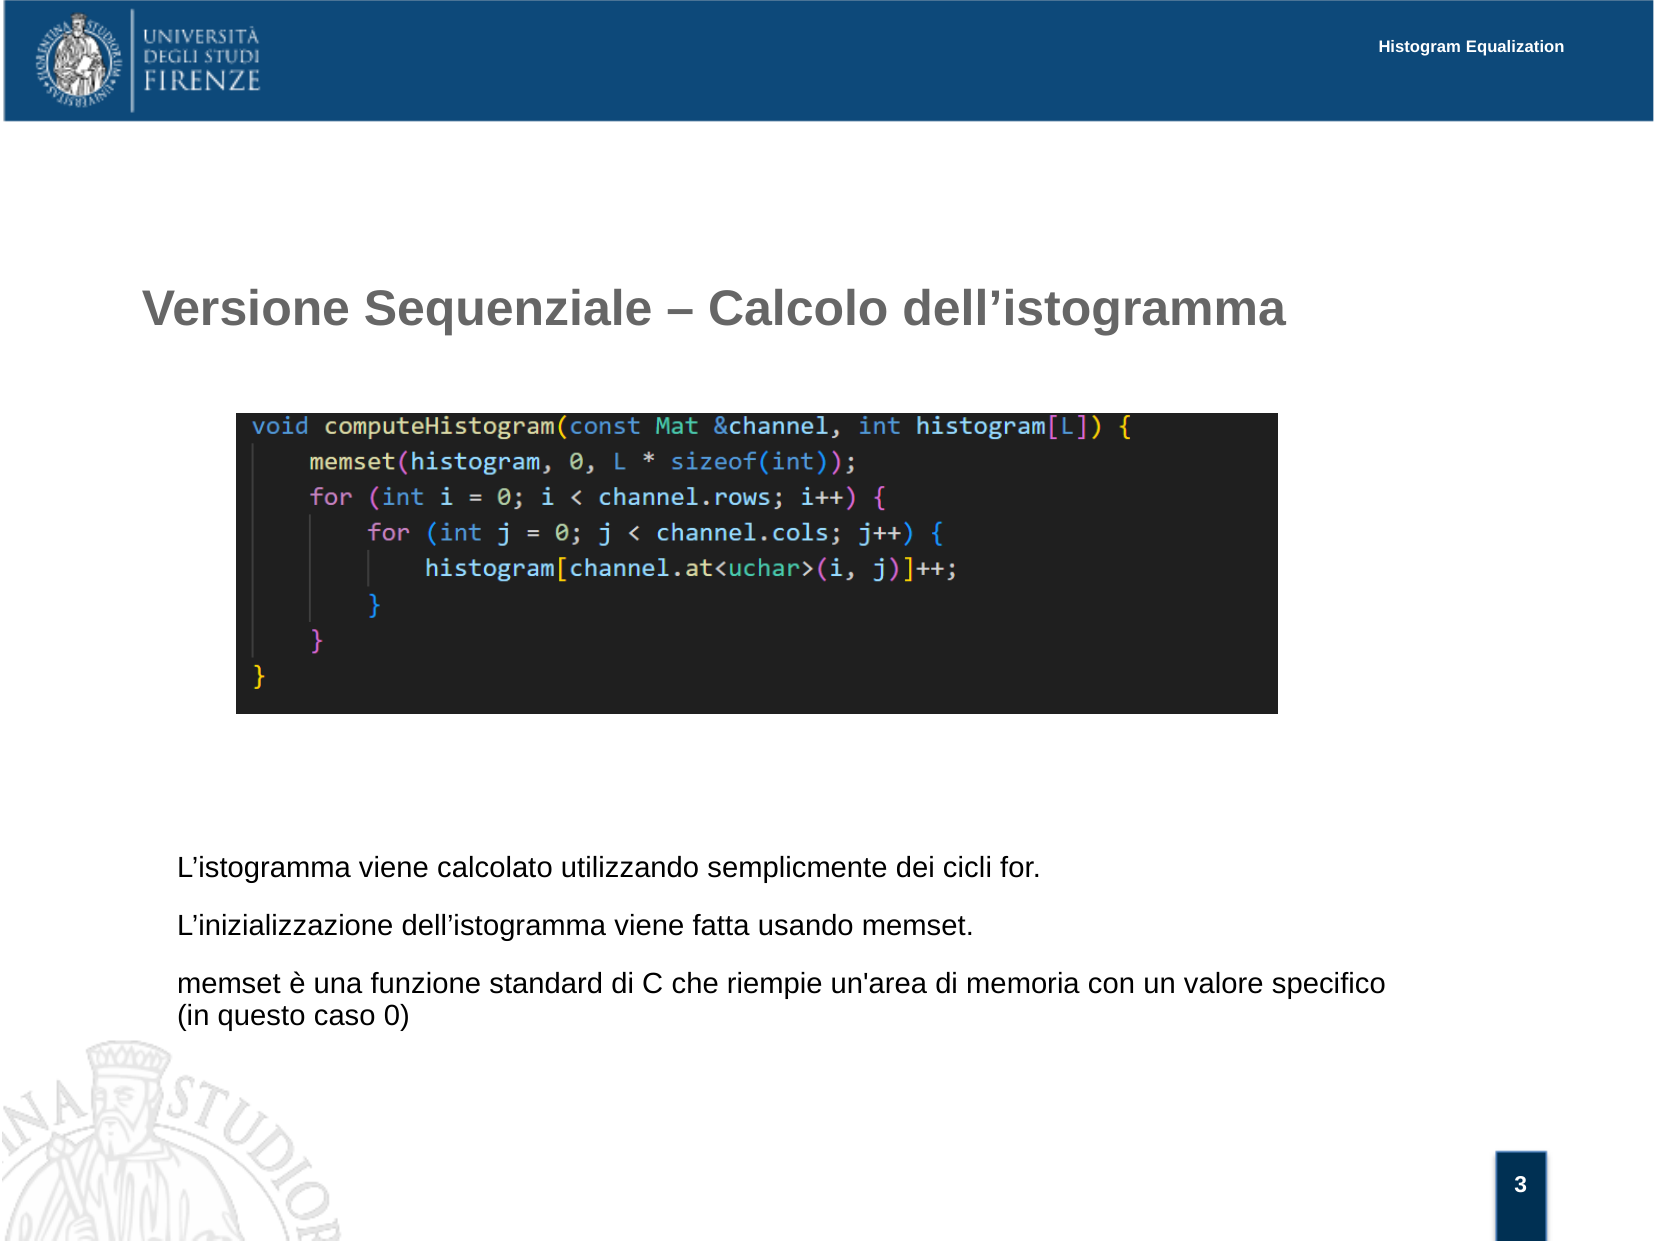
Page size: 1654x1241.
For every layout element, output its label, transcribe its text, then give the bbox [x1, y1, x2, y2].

picture [2, 0, 1654, 1241]
text_box Versione Sequenziale – Calcolo dell’istogramma [141, 210, 1595, 378]
text_box Histogram Equalization [685, 13, 1565, 119]
text_box 3 [1505, 1160, 1536, 1208]
text_box L’istogramma viene calcolato utilizzando semplicmente dei cicli for. L’inizializzazione dell’istogramma viene fatta usando memset. memset è una funzione standard di C che riempie un'area di memoria con un valore specifico (in questo caso 0) [177, 649, 1418, 1123]
